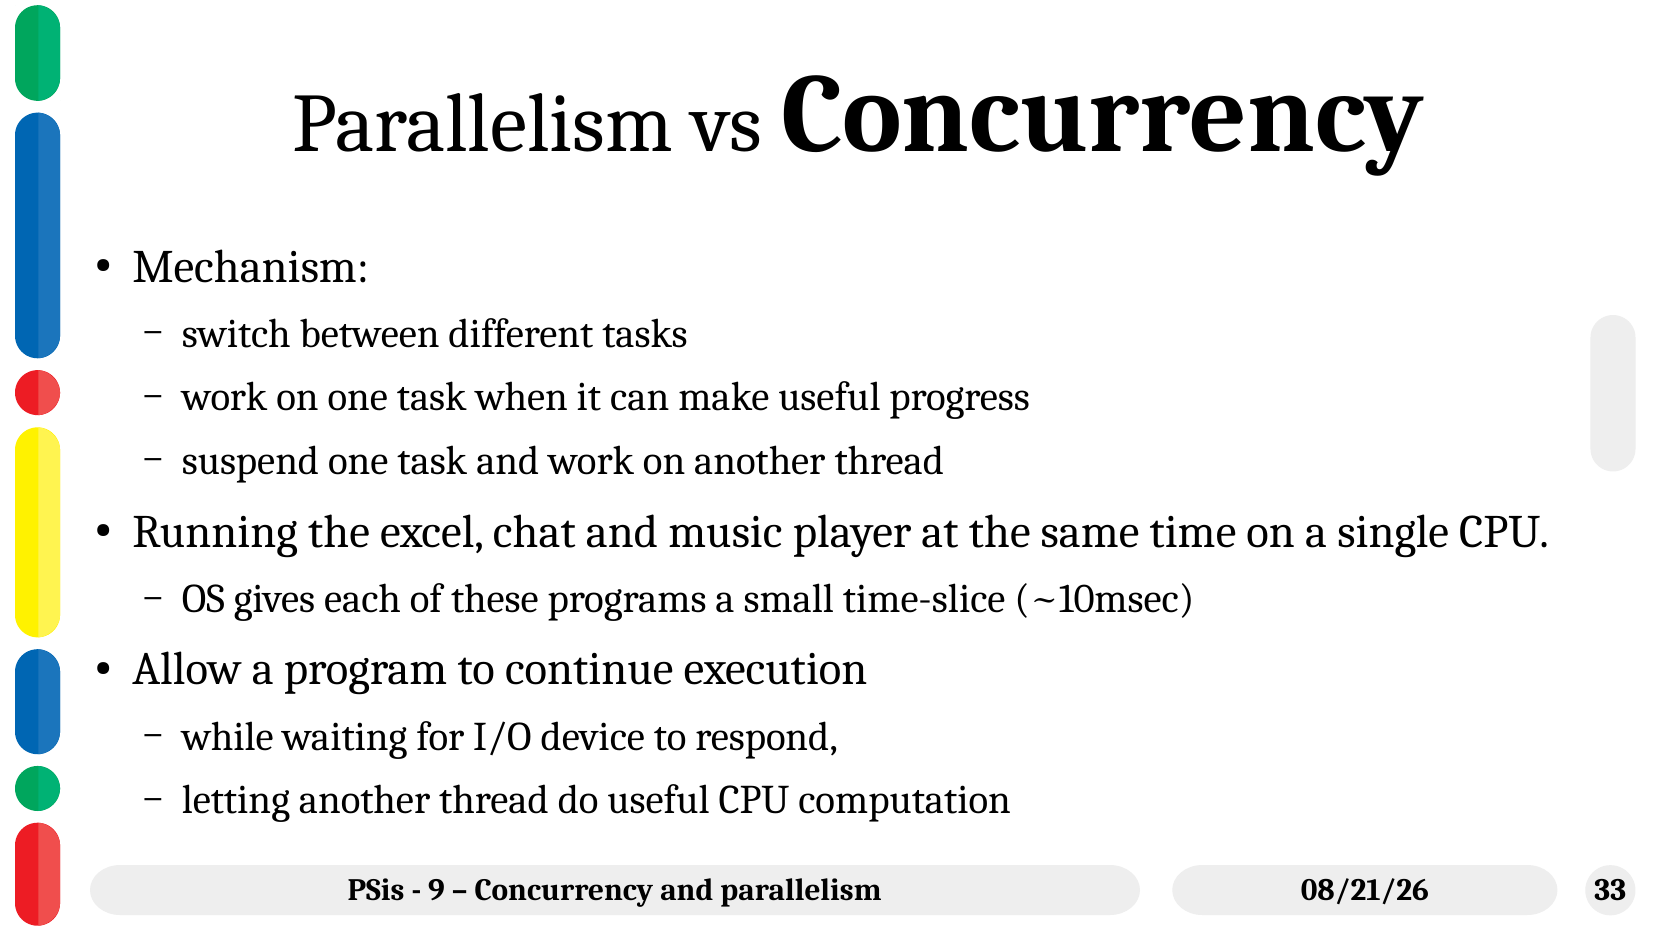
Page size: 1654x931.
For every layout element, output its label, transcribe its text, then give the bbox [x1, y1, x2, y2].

title Parallelism vs Concurrency [82, 37, 1636, 193]
list Mechanism: switch between different tasks work on one task when it can make useful progress suspend one task and work on another thread Running the excel, chat and music player at the same time on a single CPU. OS gives each of these programs a small time-slice (~10msec) Allow a program to continue execution while waiting for I/O device to respond, letting another thread do useful CPU computation [82, 240, 1571, 866]
